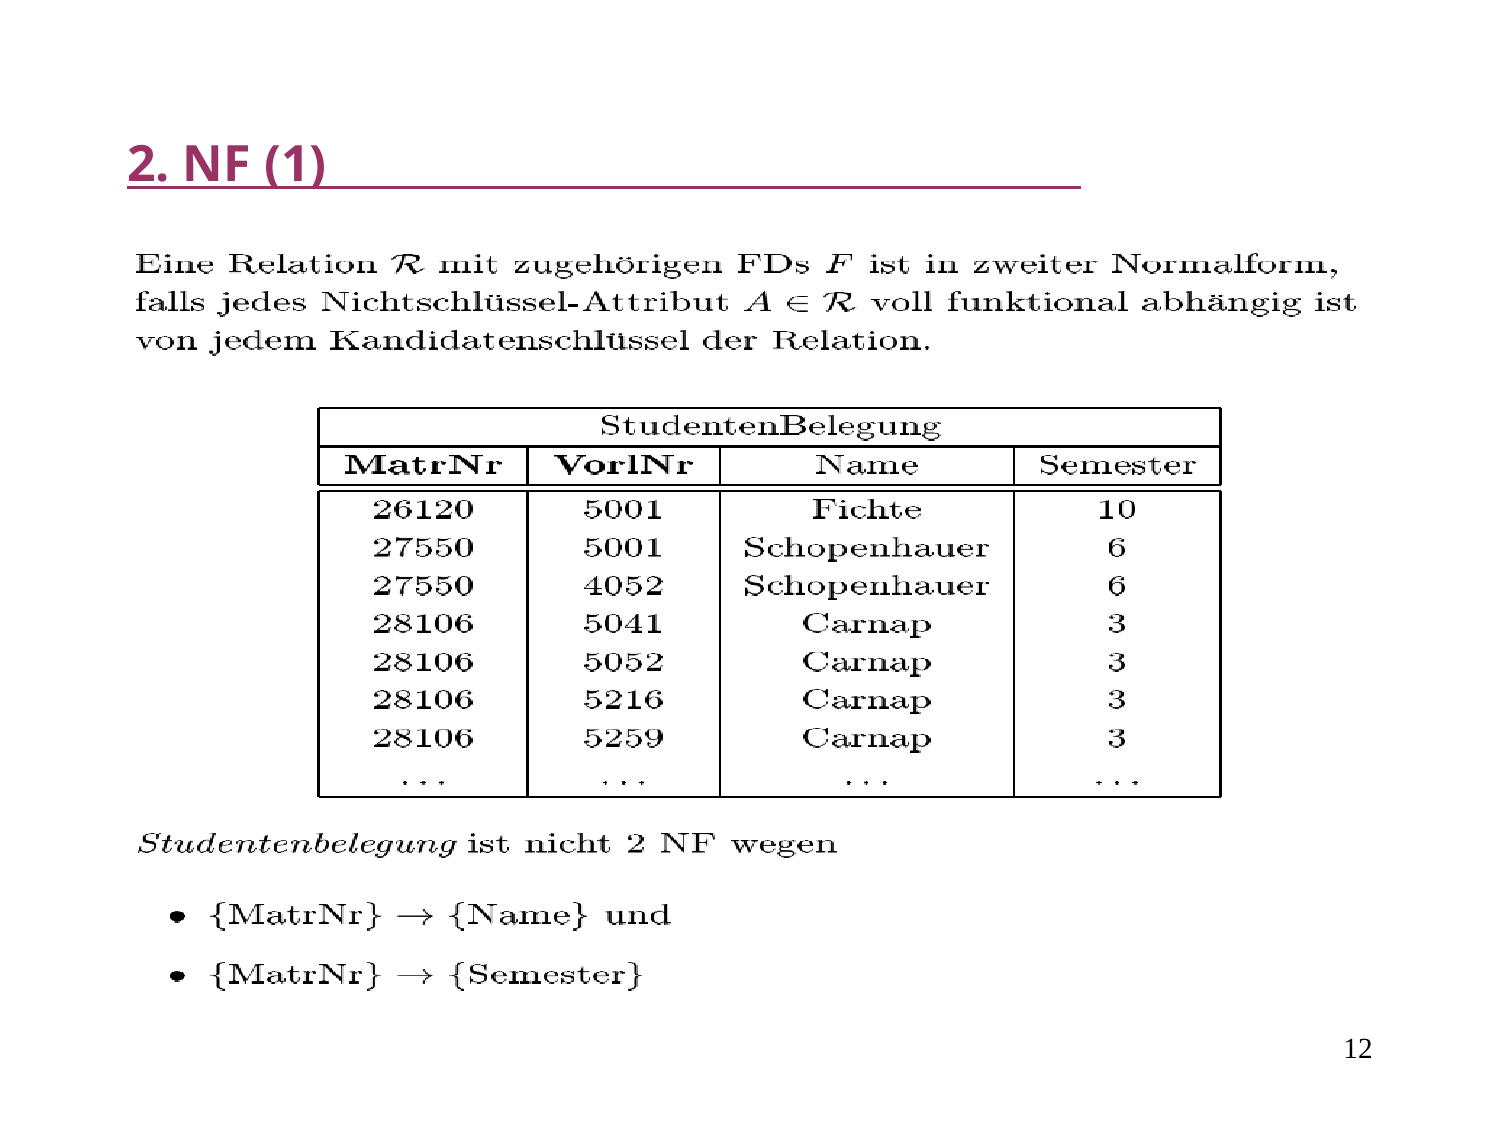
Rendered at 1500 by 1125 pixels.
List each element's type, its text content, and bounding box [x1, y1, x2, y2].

title 2. NF (1) [112, 99, 1388, 226]
picture [112, 237, 1388, 1000]
